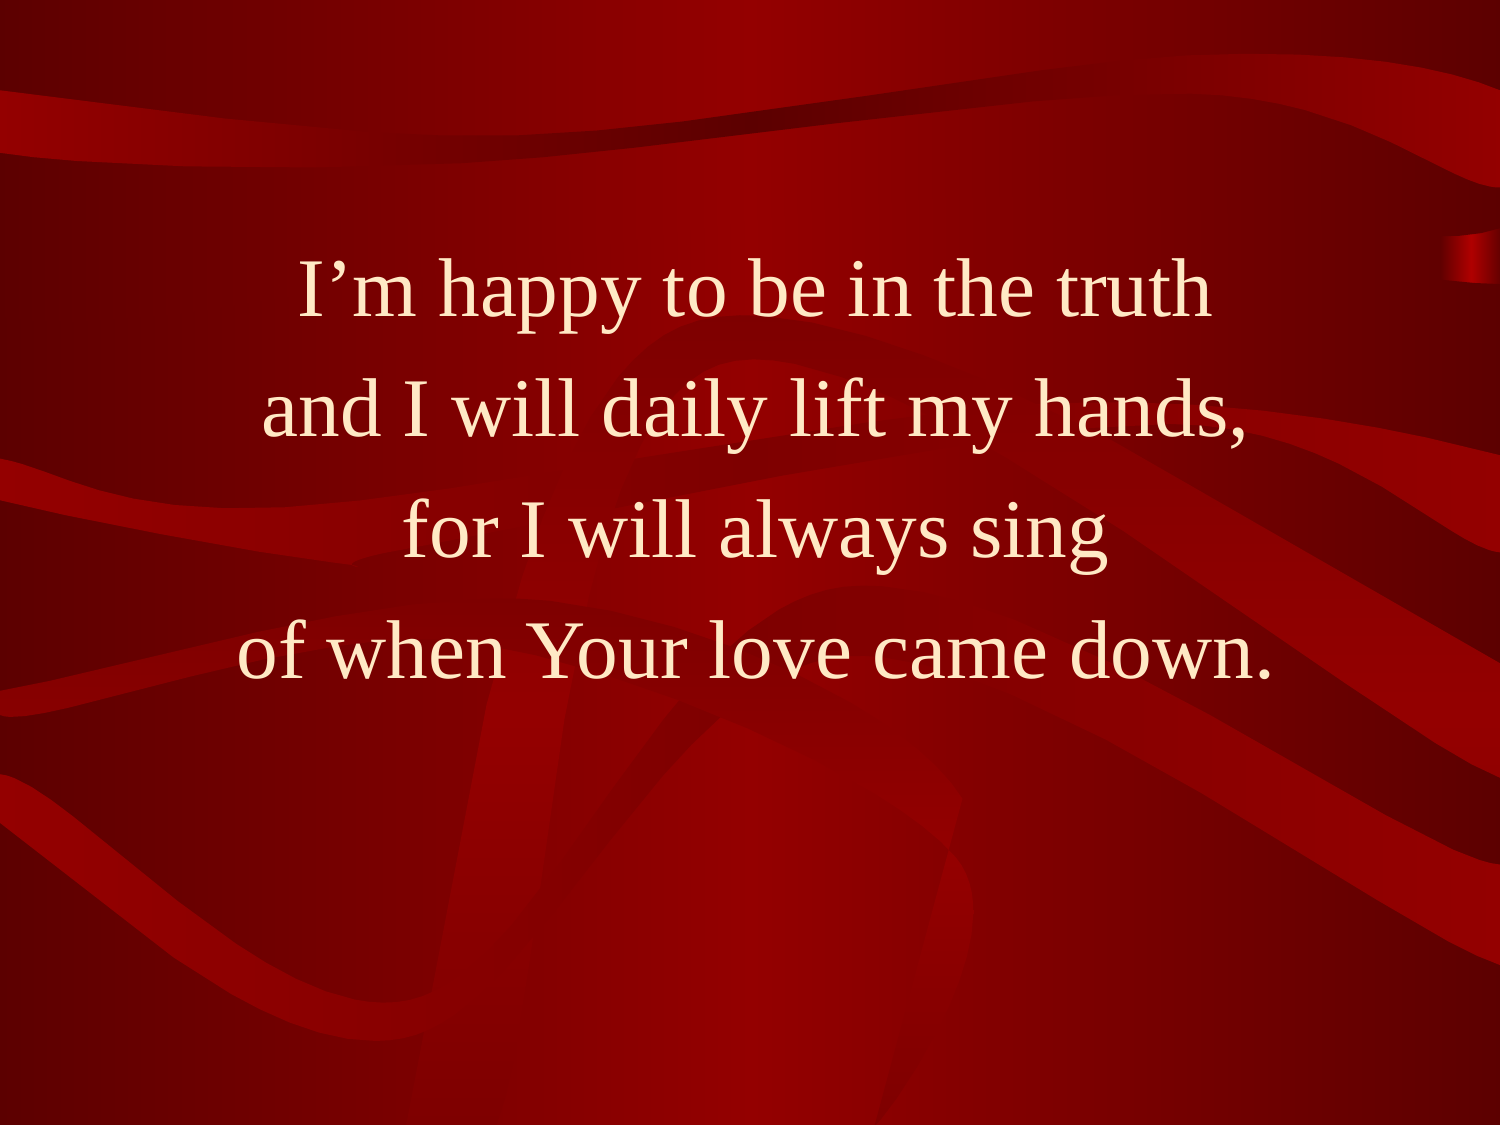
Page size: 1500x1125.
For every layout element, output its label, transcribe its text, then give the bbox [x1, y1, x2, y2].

subtitle I’m happy to be in the truth and I will daily lift my hands, for I will always sing of when Your love came down. [137, 224, 1375, 925]
